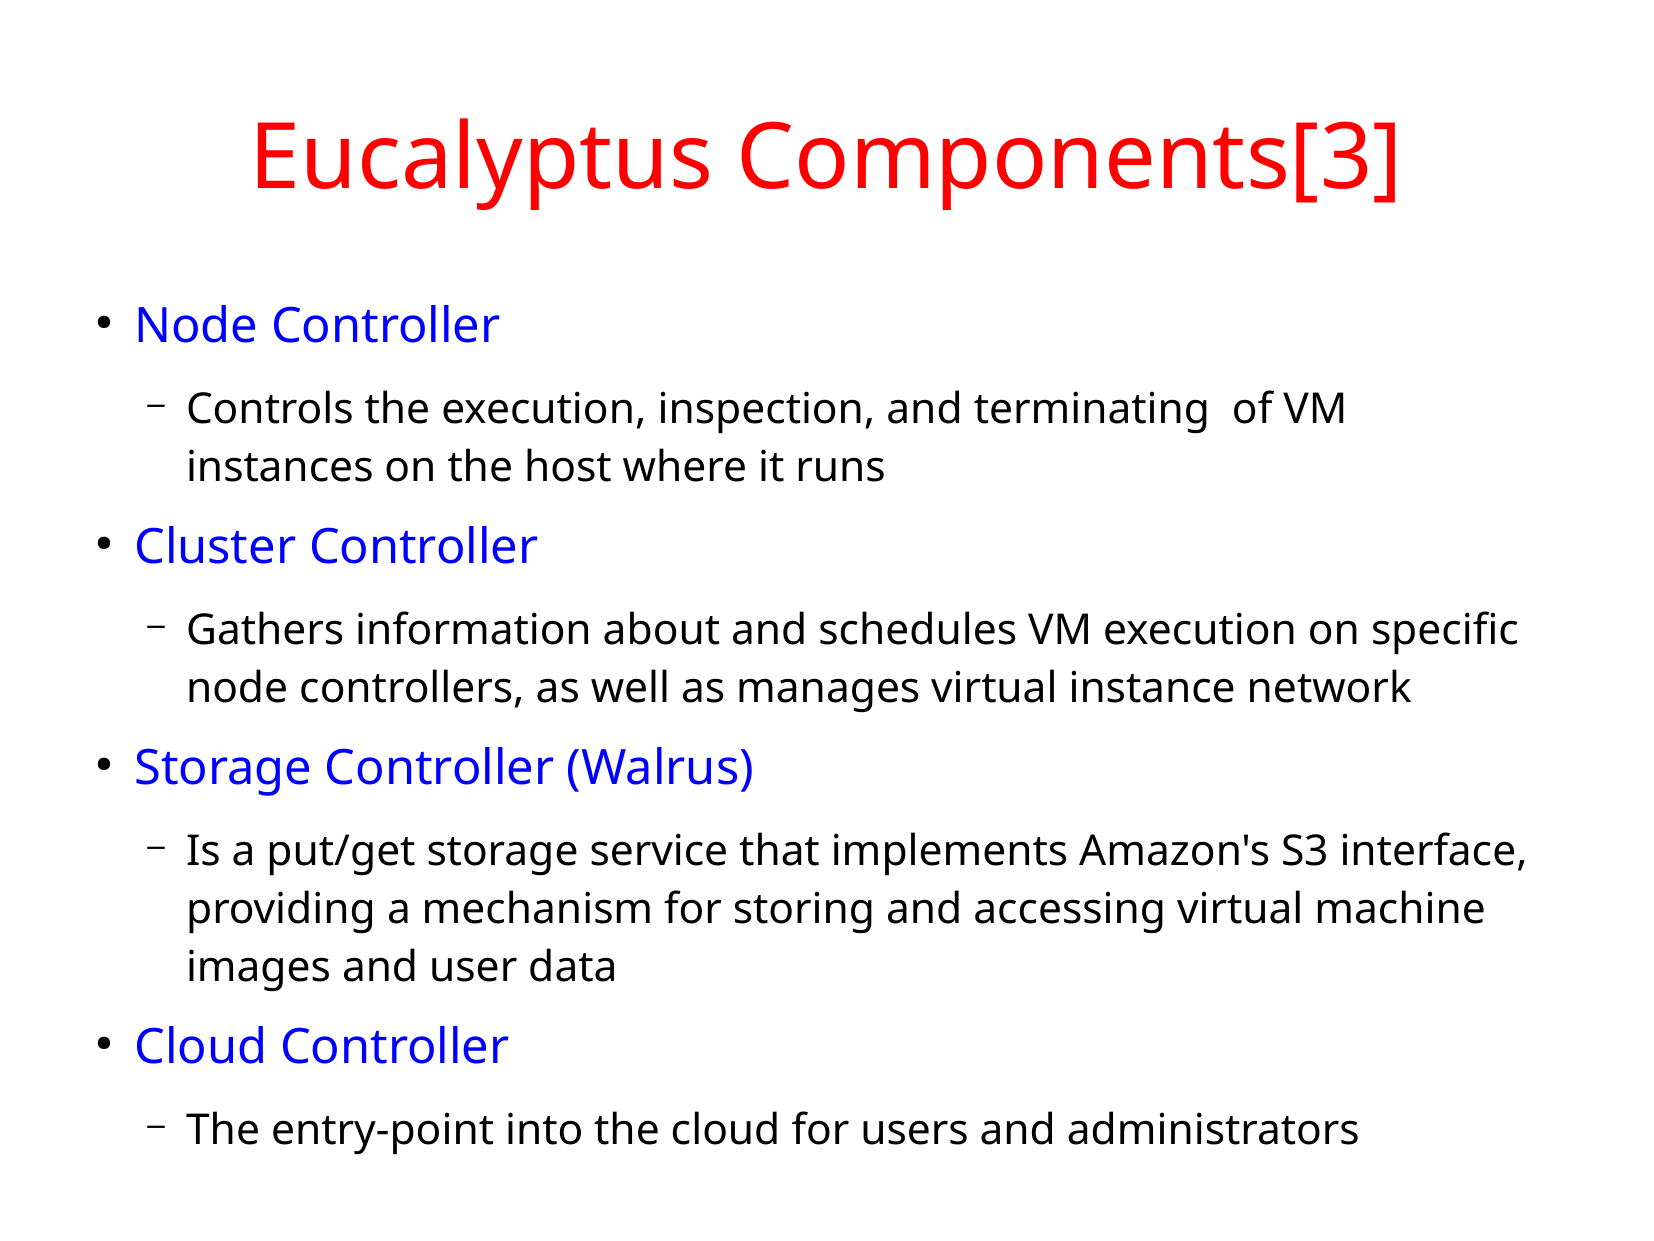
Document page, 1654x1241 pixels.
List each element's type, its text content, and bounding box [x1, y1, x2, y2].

title Eucalyptus Components[3] [82, 49, 1571, 257]
list Node Controller Controls the execution, inspection, and terminating of VM instances on the host where it runs Cluster Controller Gathers information about and schedules VM execution on specific node controllers, as well as manages virtual instance network Storage Controller (Walrus) Is a put/get storage service that implements Amazon's S3 interface, providing a mechanism for storing and accessing virtual machine images and user data Cloud Controller The entry-point into the cloud for users and administrators [82, 290, 1538, 1170]
